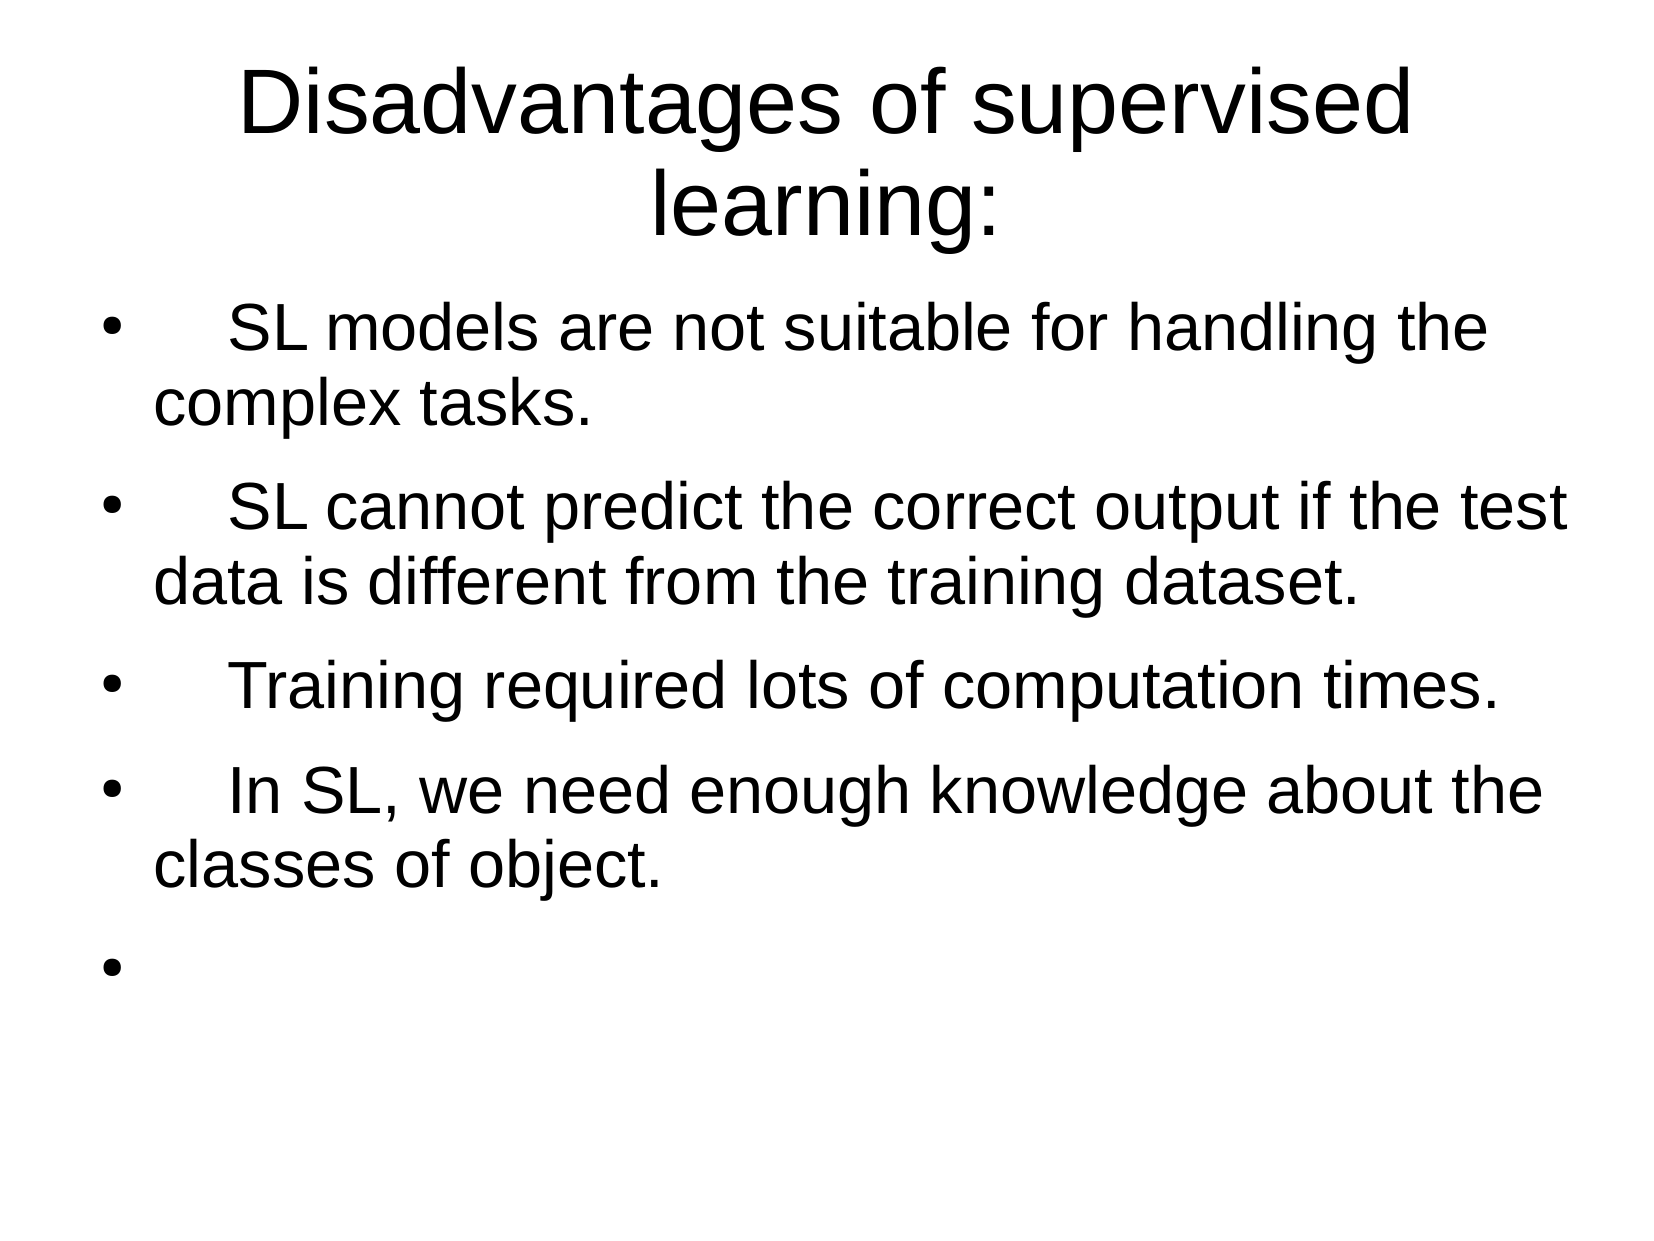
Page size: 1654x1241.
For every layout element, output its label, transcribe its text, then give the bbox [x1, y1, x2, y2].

list SL models are not suitable for handling the complex tasks. SL cannot predict the correct output if the test data is different from the training dataset. Training required lots of computation times. In SL, we need enough knowledge about the classes of object. [82, 290, 1571, 1010]
title Disadvantages of supervised learning: [82, 49, 1571, 257]
